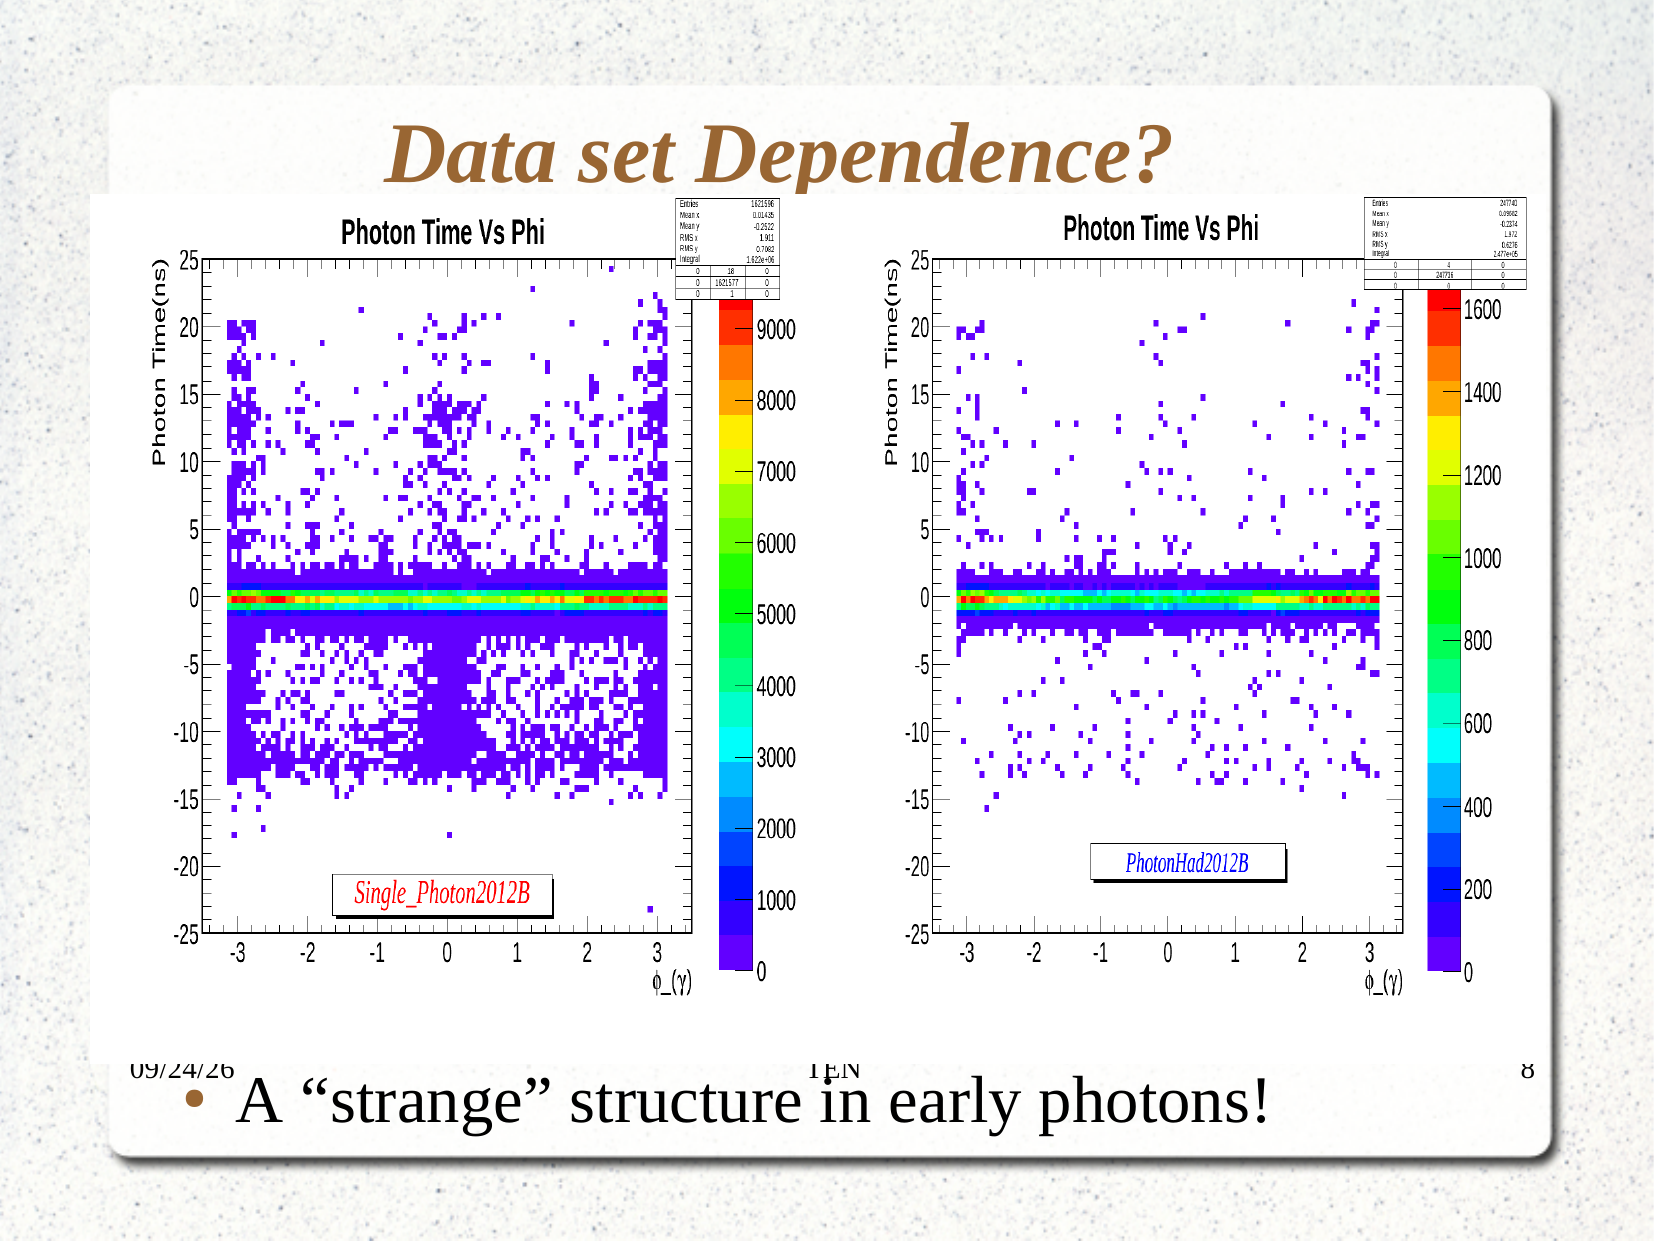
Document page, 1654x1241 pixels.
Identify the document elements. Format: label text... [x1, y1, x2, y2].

title Data set Dependence? [330, 96, 1231, 194]
list A “strange” structure in early photons! [165, 1064, 1396, 1138]
picture [0, 0, 1654, 1241]
